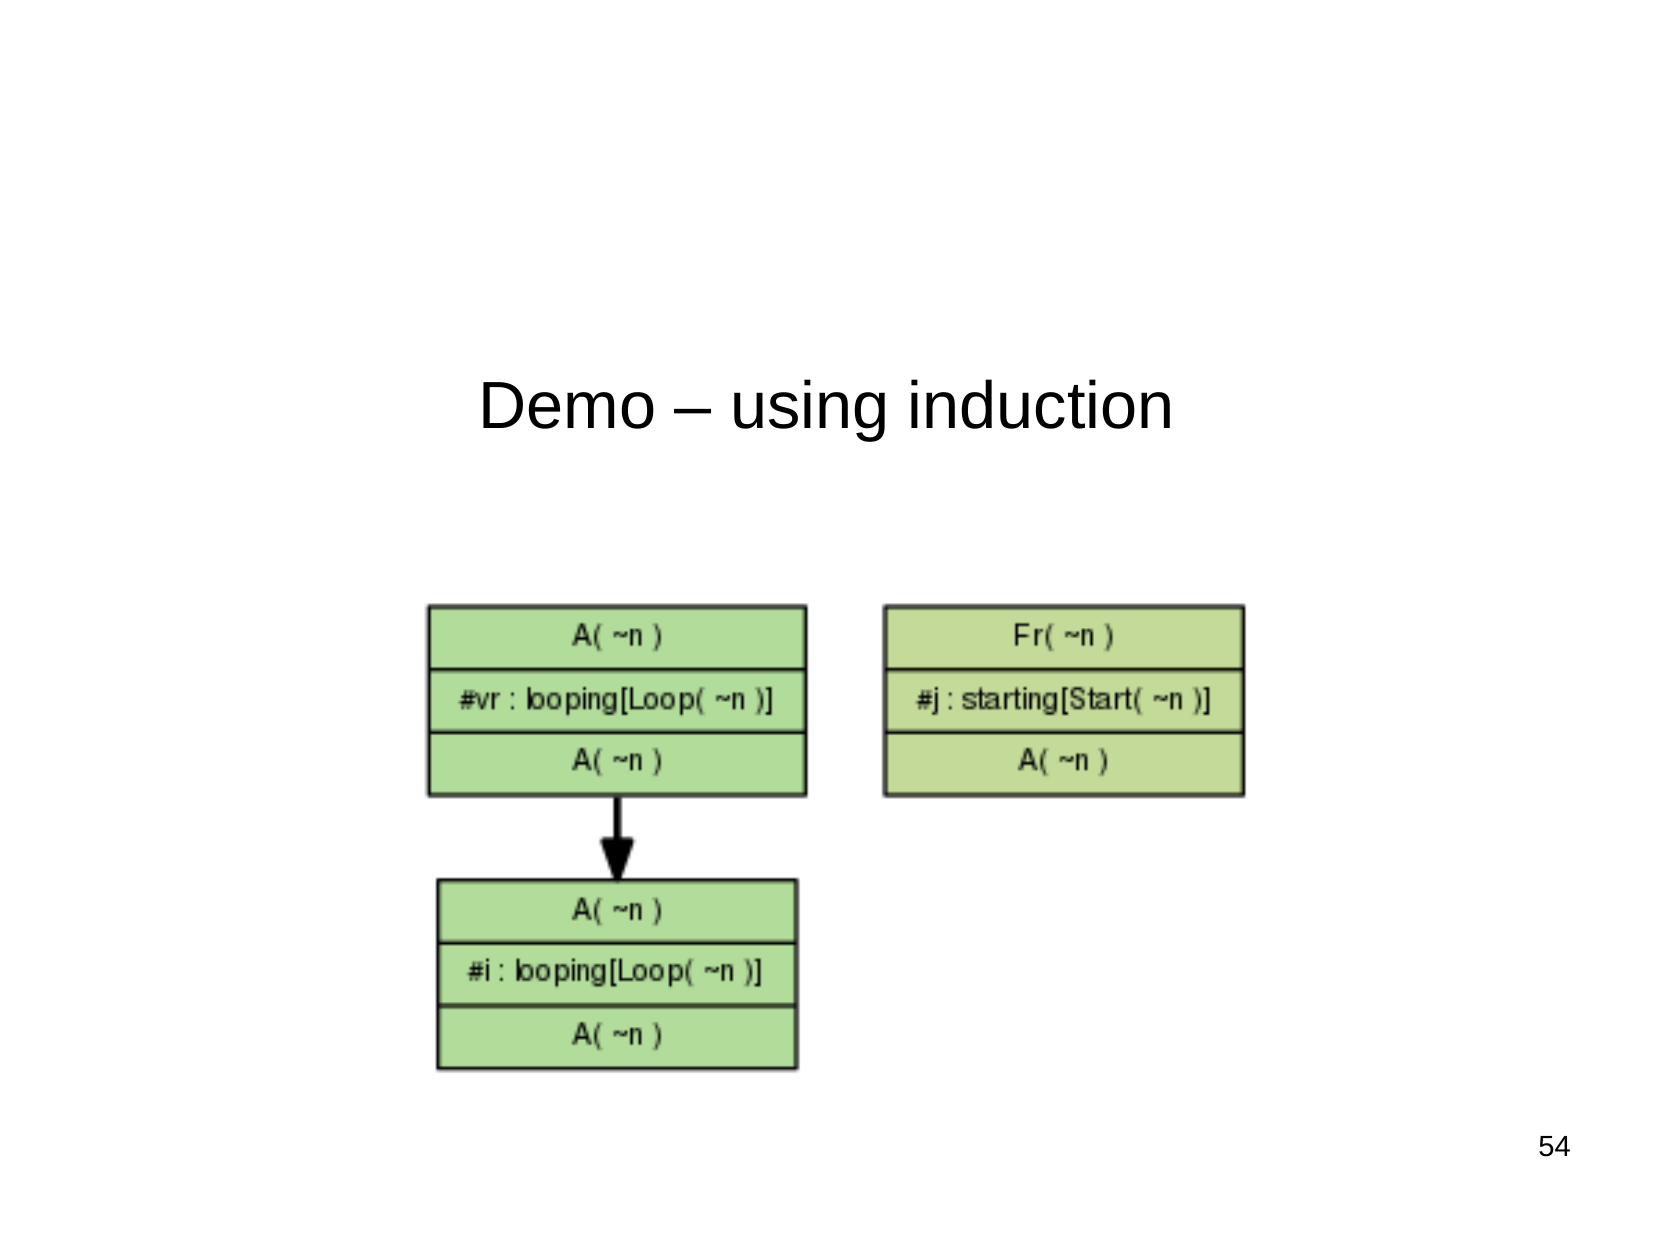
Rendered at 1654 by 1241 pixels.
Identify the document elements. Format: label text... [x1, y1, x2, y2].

picture [415, 591, 1260, 1087]
subtitle Demo – using induction [82, 49, 1571, 763]
